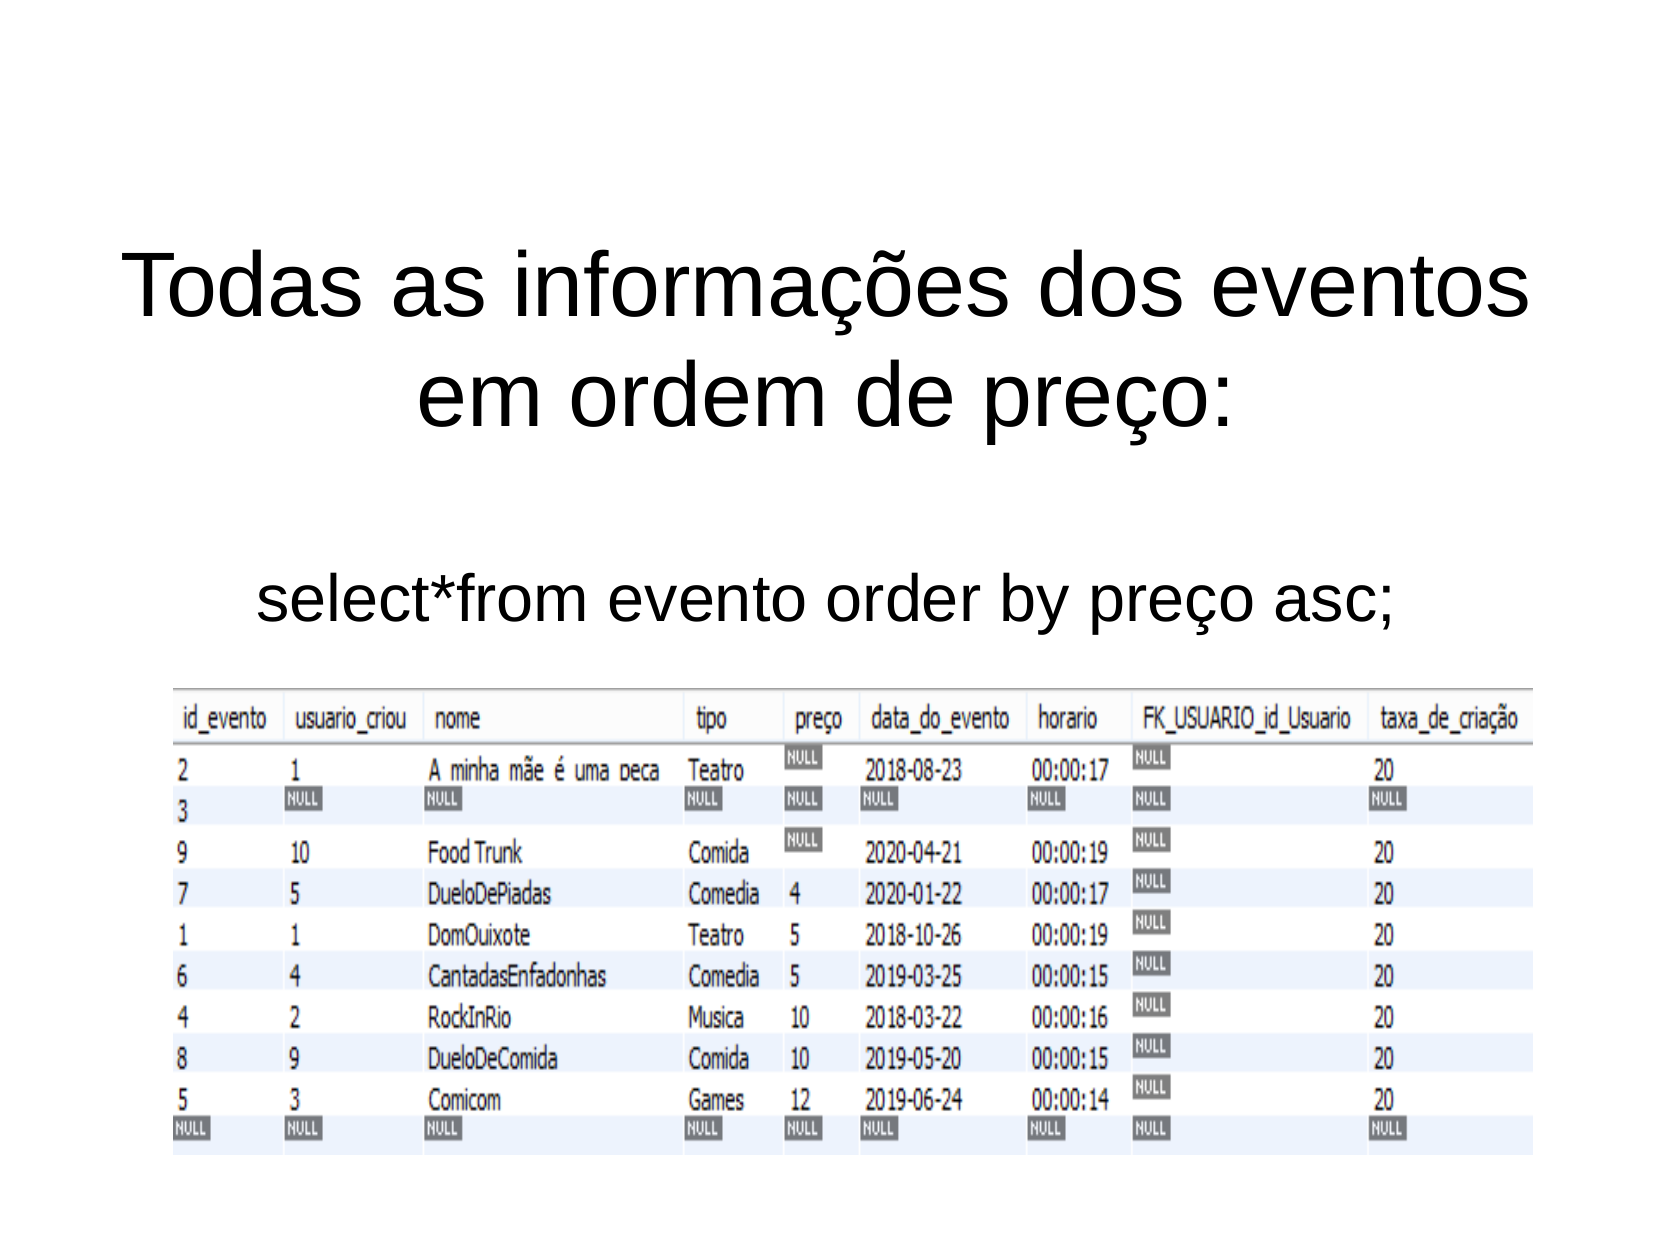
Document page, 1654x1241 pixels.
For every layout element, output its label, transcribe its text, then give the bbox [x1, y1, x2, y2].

title Todas as informações dos eventos em ordem de preço: select*from evento order by preço asc; [82, 47, 1571, 1193]
picture [173, 688, 1533, 1155]
